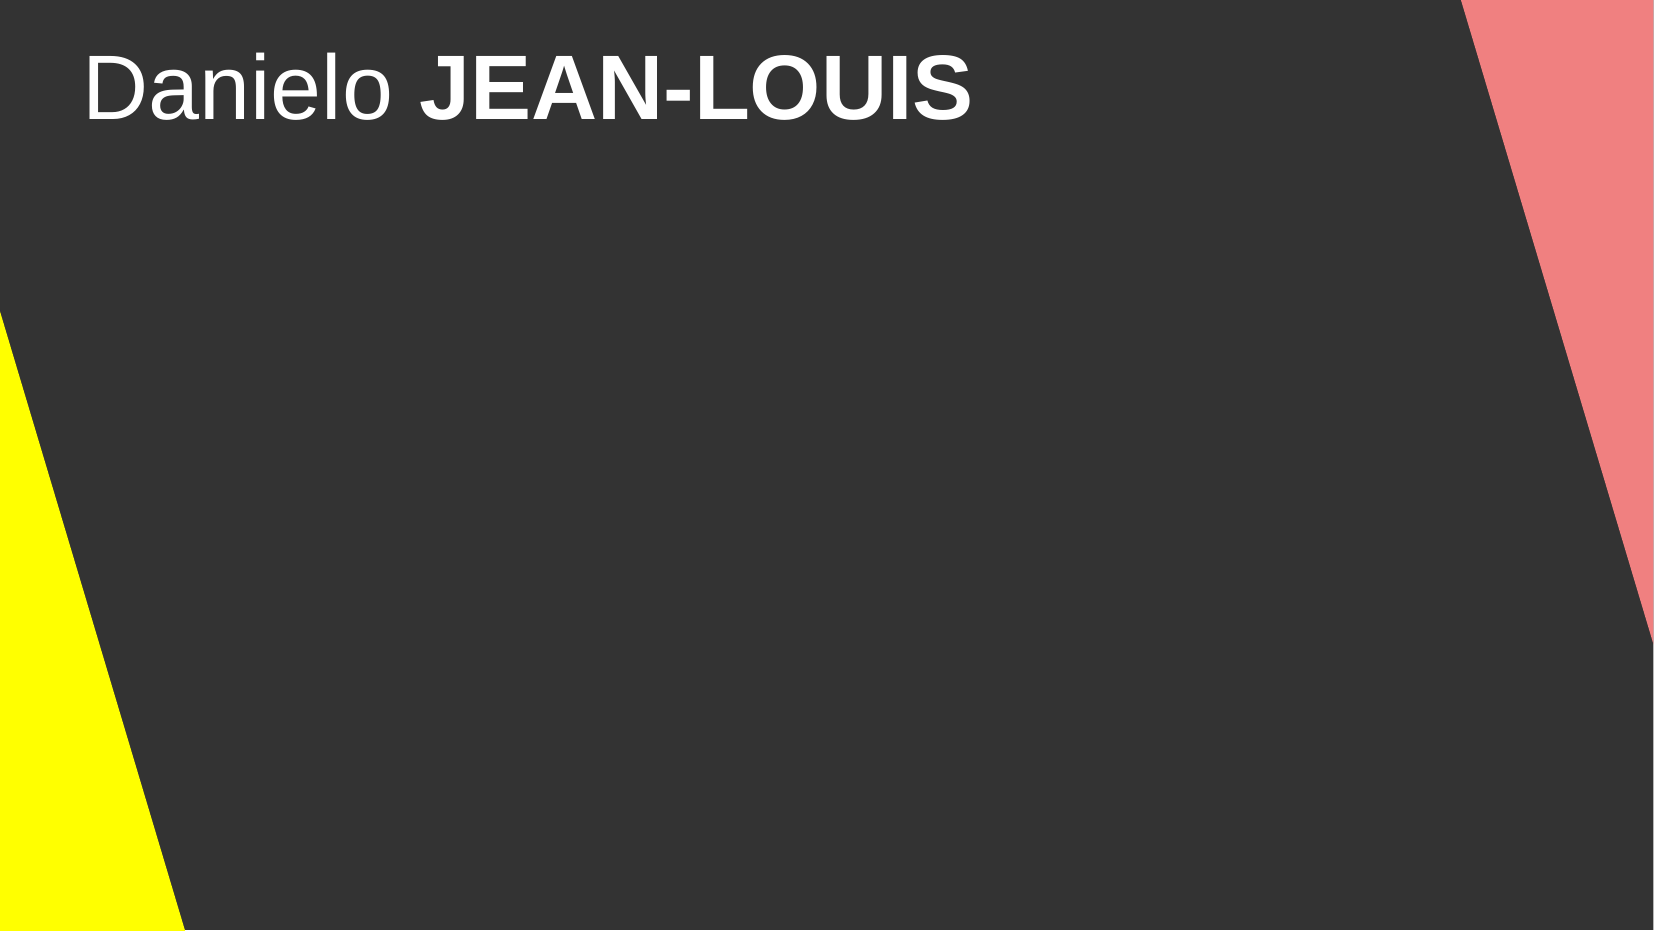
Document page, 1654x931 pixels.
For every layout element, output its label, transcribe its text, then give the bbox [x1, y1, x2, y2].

text_box [1460, 0, 1654, 647]
text_box [0, 311, 186, 931]
subtitle Danielo JEAN-LOUIS [82, 36, 1532, 242]
